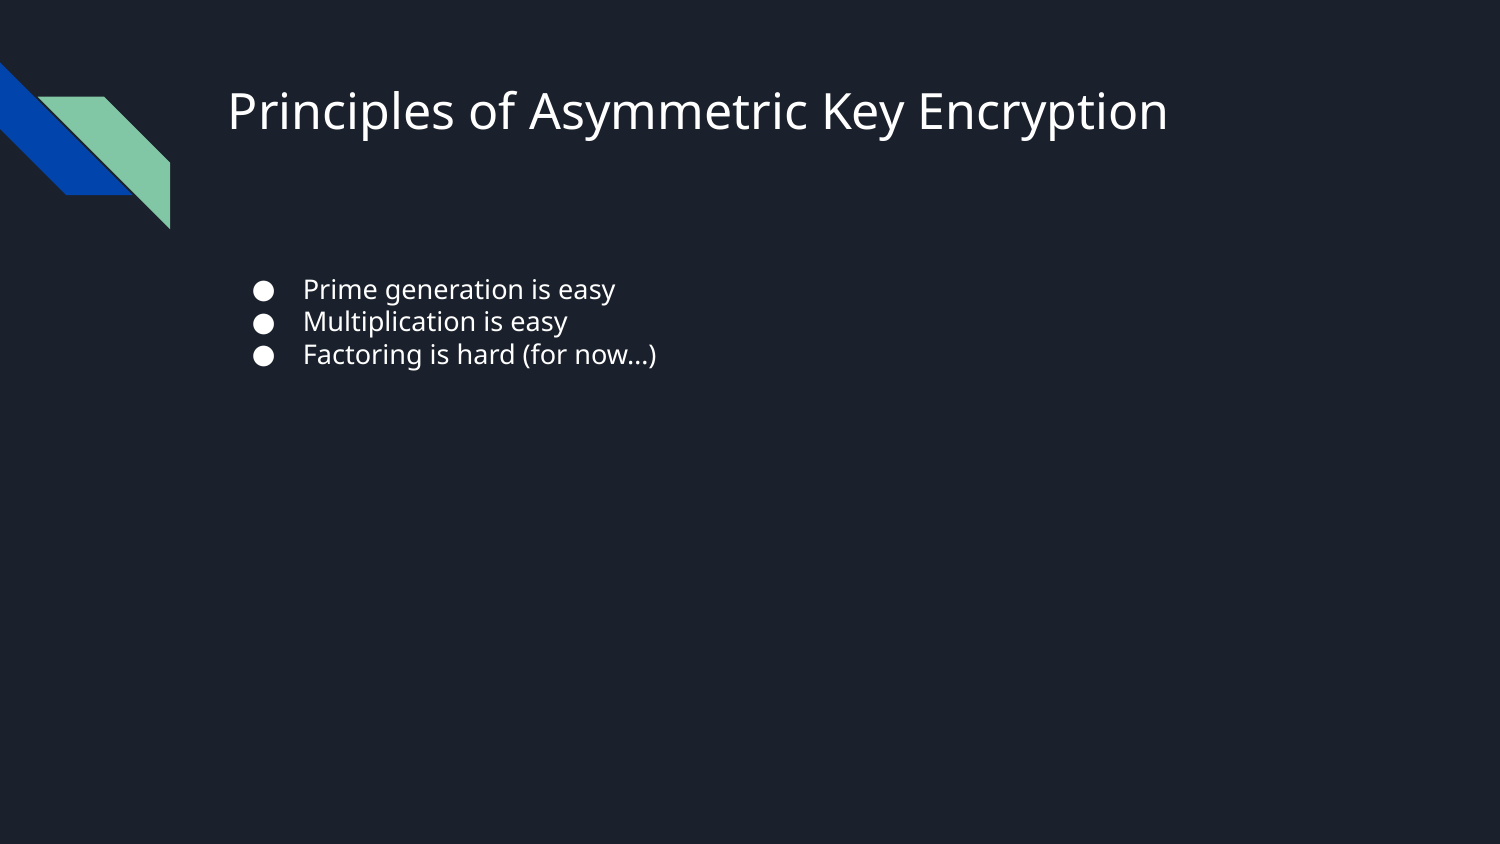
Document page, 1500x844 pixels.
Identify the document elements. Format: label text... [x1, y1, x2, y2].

list Prime generation is easy Multiplication is easy Factoring is hard (for now…) [212, 257, 1368, 735]
title Principles of Asymmetric Key Encryption [212, 64, 1368, 215]
